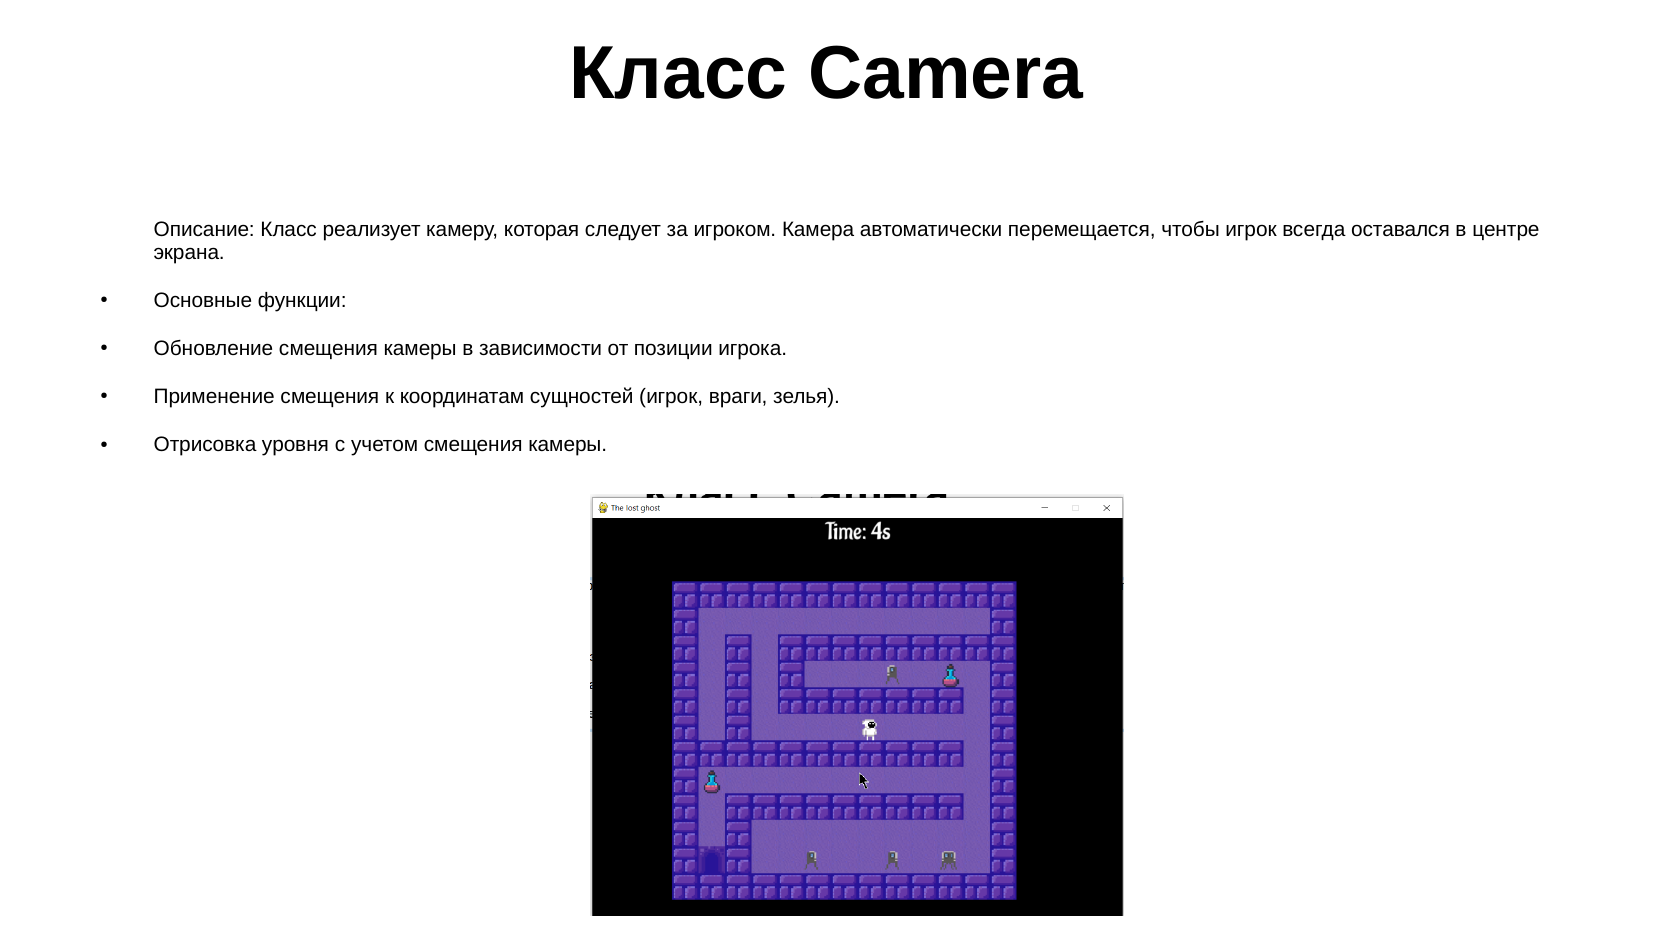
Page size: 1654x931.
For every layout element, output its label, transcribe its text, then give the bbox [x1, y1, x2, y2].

picture [590, 494, 1124, 916]
list Описание: Класс реализует камеру, которая следует за игроком. Камера автоматически перемещается, чтобы игрок всегда оставался в центре экрана. Основные функции: Обновление смещения камеры в зависимости от позиции игрока. Применение смещения к координатам сущностей (игрок, враги, зелья). Отрисовка уровня с учетом смещения камеры. [82, 217, 1571, 473]
title Класс Camera [82, 30, 1571, 199]
